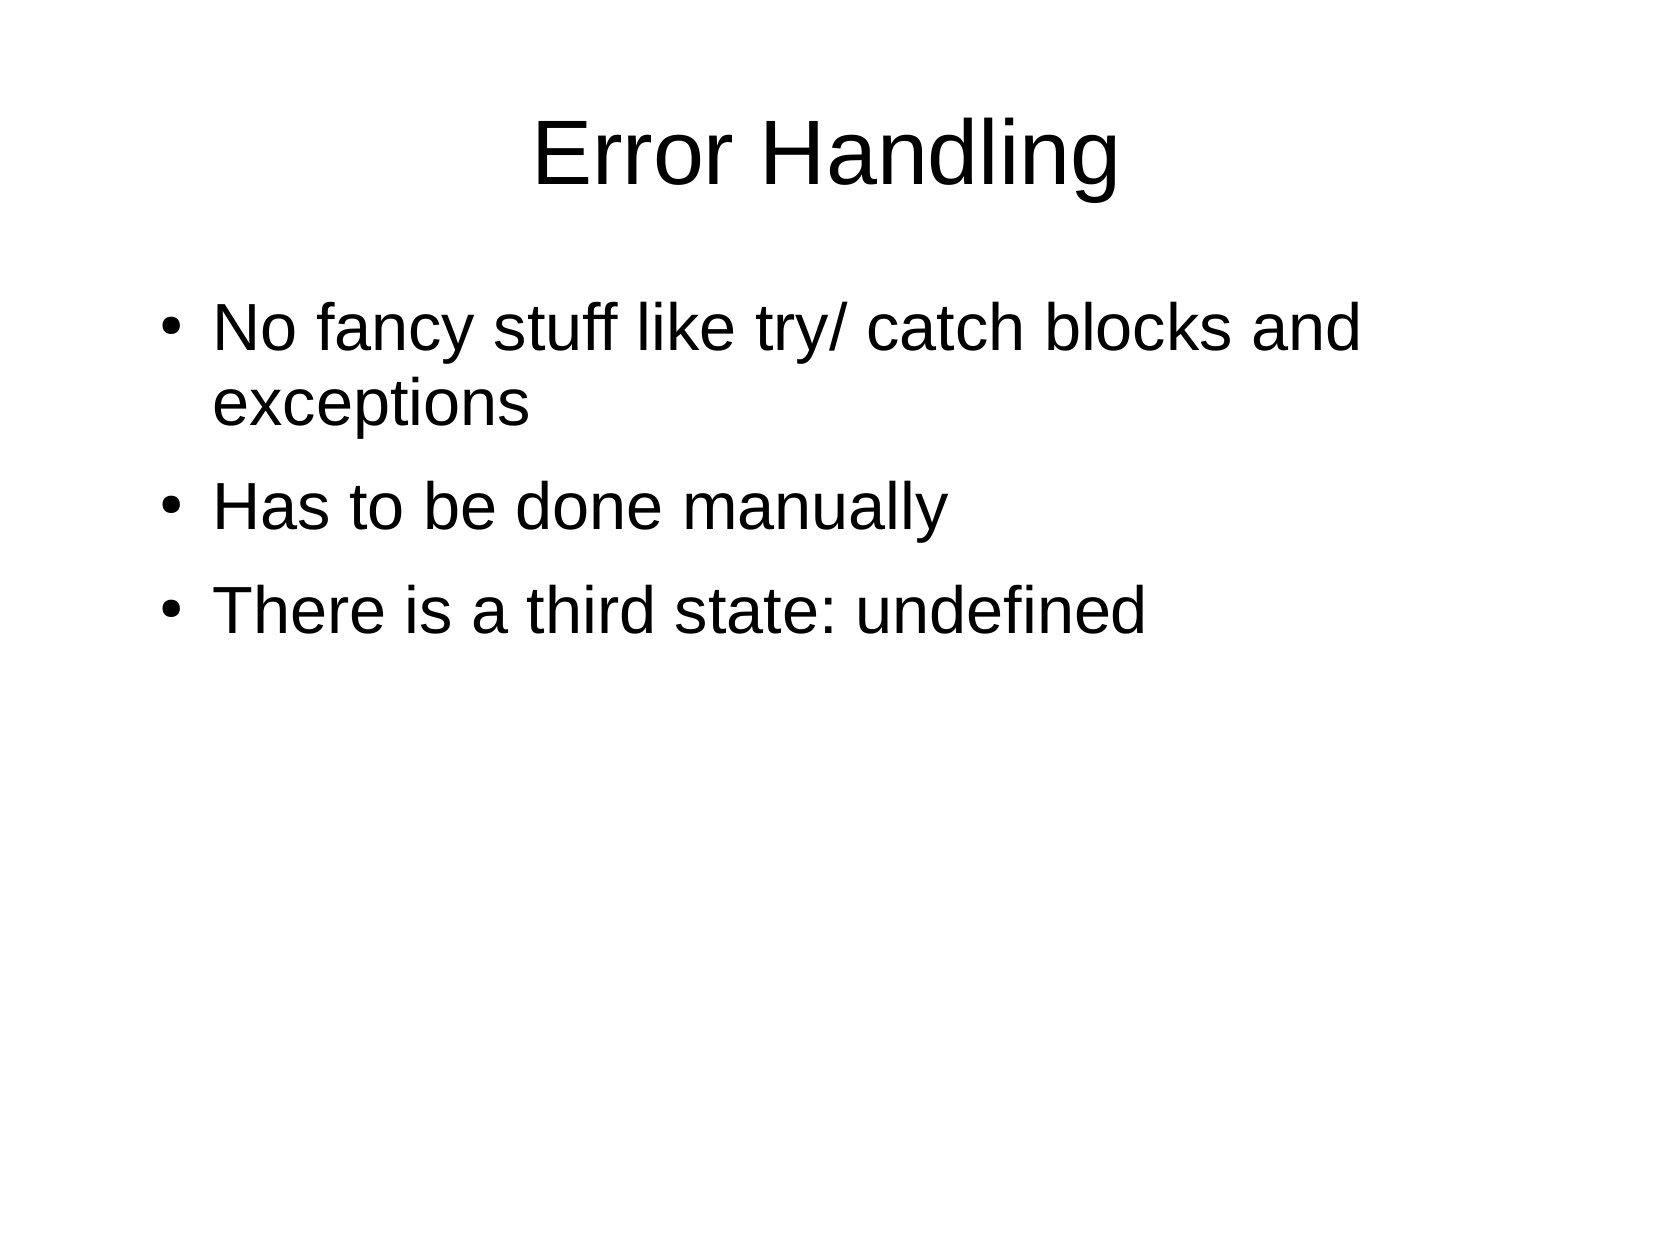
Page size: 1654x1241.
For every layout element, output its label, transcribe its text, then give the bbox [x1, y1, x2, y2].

title Error Handling [82, 49, 1571, 257]
list No fancy stuff like try/ catch blocks and exceptions Has to be done manually There is a third state: undefined [141, 290, 1501, 1010]
